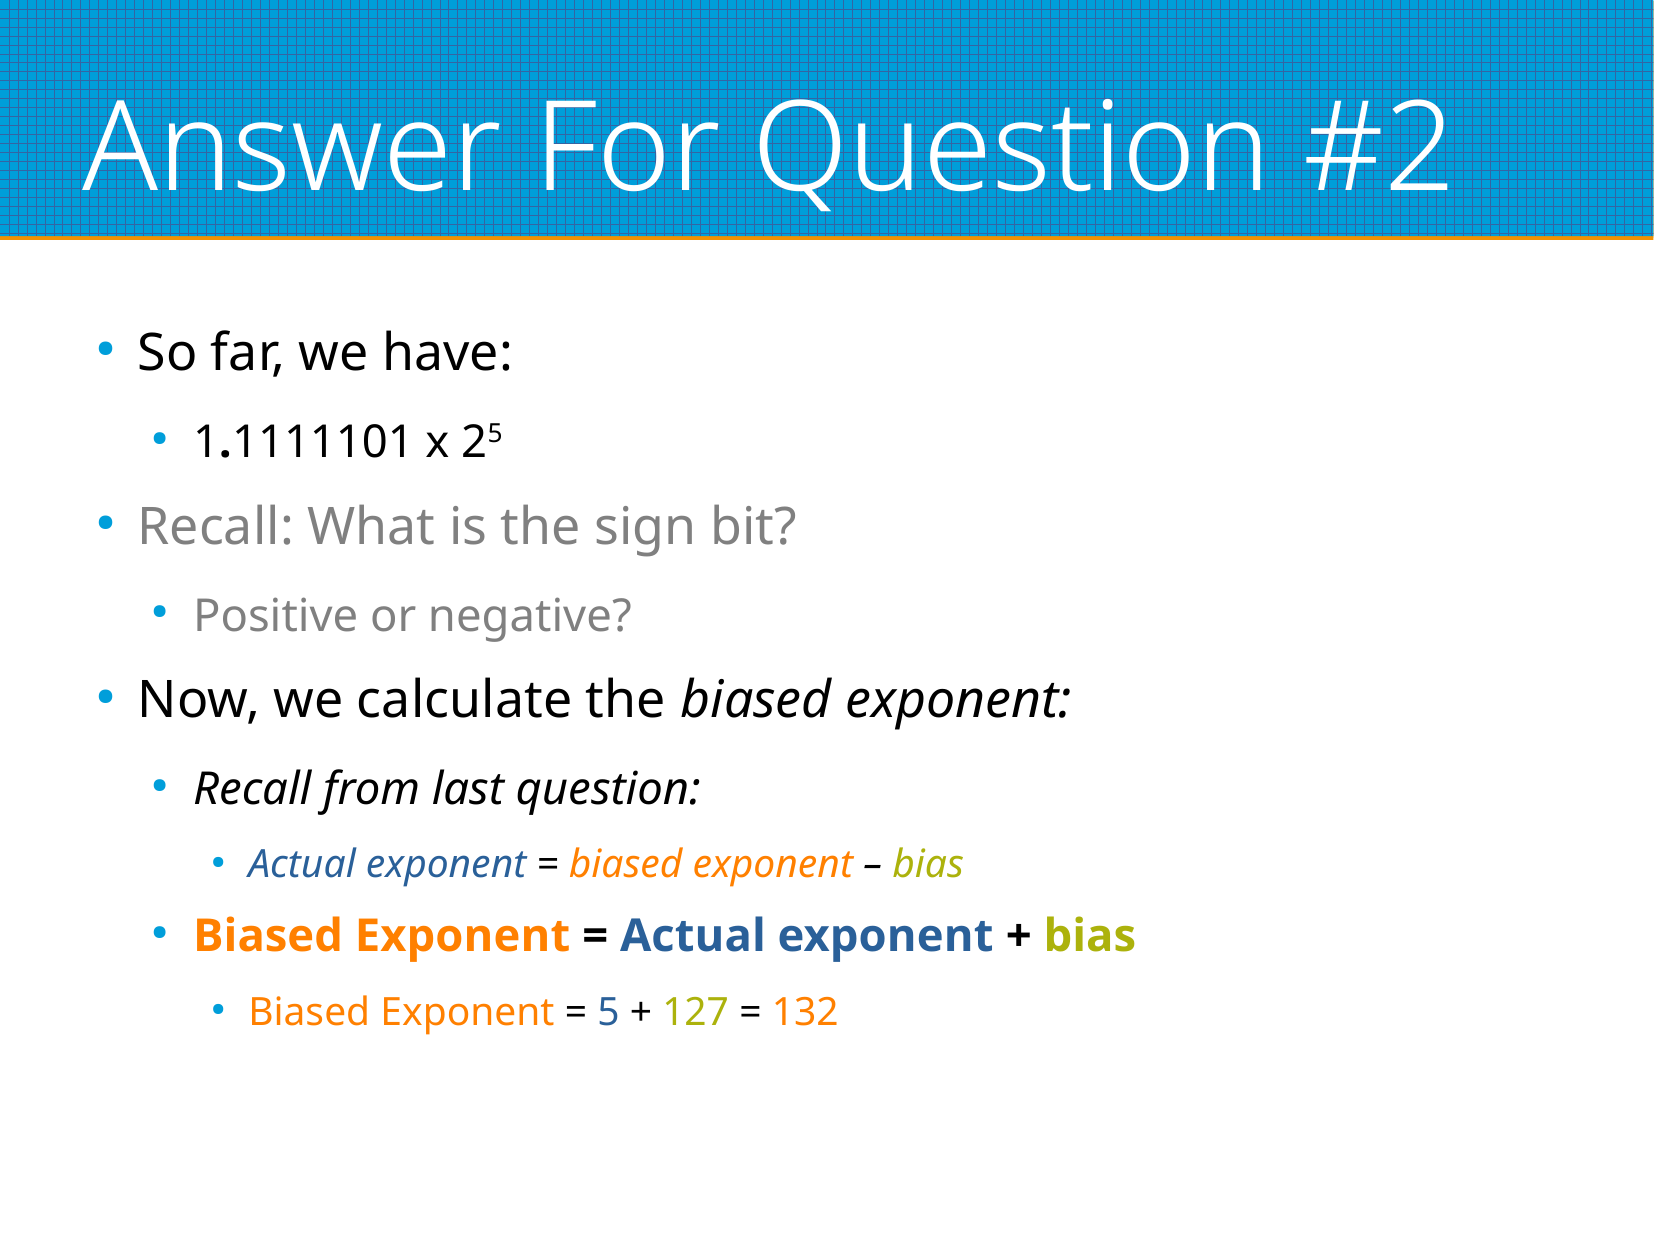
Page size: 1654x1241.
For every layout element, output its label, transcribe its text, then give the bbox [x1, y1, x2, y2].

title Answer For Question #2 [82, 19, 1571, 227]
list So far, we have: 1.1111101 x 25 Recall: What is the sign bit? Positive or negative? Now, we calculate the biased exponent: Recall from last question: Actual exponent = biased exponent – bias Biased Exponent = Actual exponent + bias Biased Exponent = 5 + 127 = 132 [82, 314, 1152, 1081]
